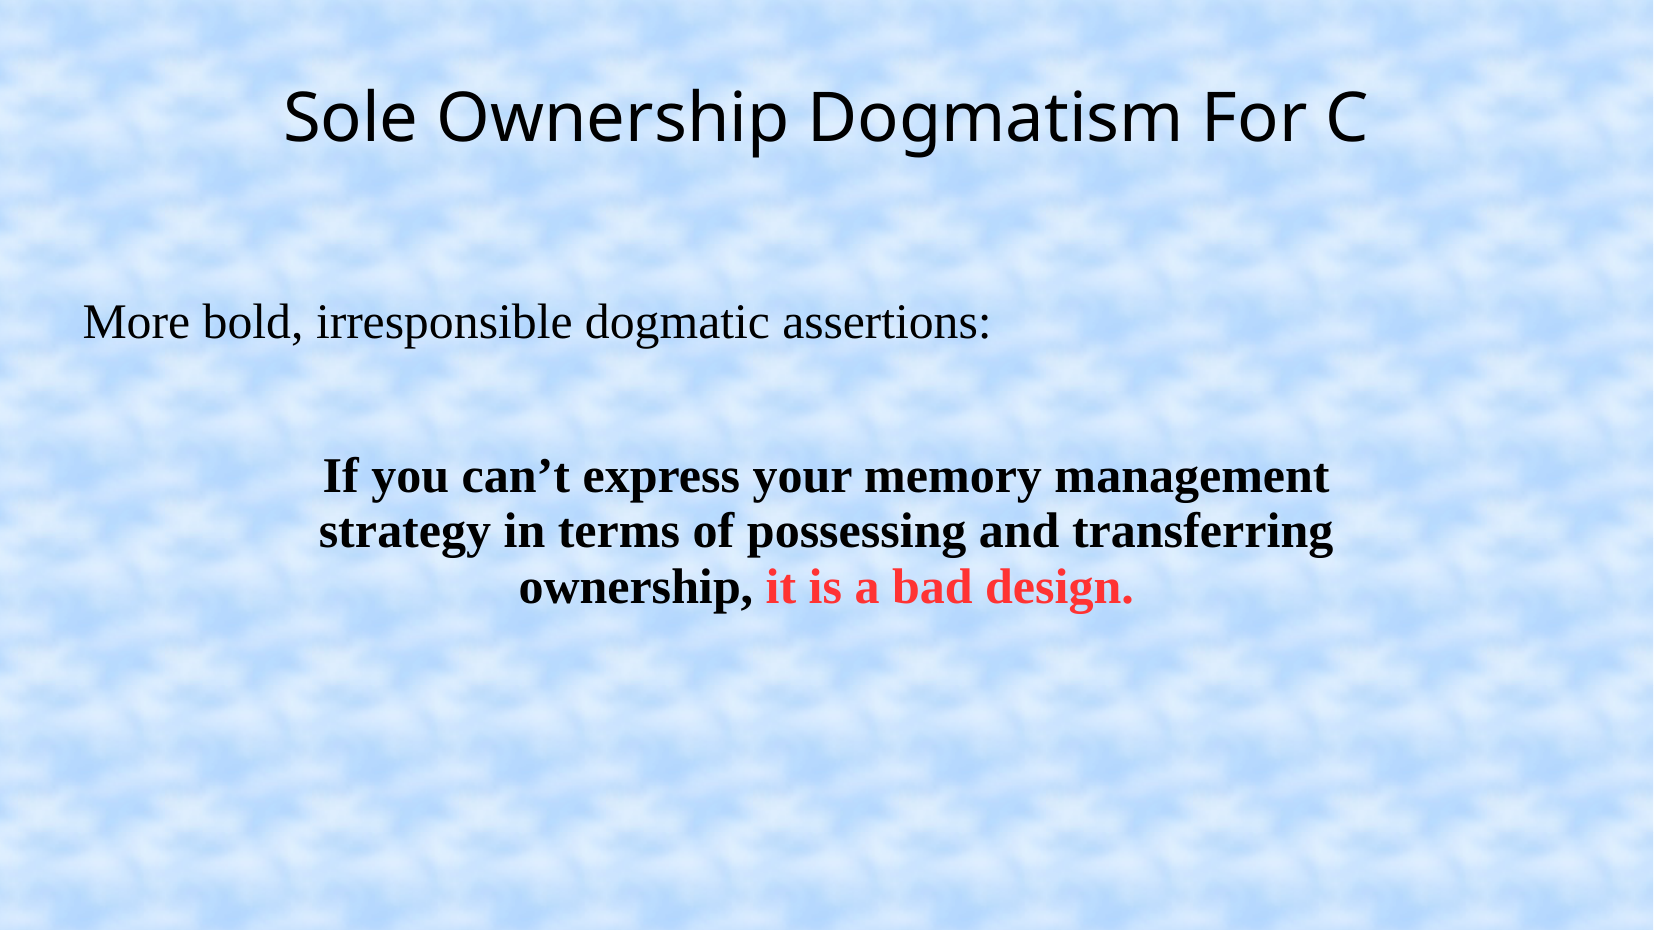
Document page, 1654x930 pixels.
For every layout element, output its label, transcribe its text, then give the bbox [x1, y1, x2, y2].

list More bold, irresponsible dogmatic assertions: If you can’t express your memory management strategy in terms of possessing and transferring ownership, it is a bad design. [82, 217, 1571, 841]
title Sole Ownership Dogmatism For C [82, 36, 1571, 193]
picture [0, 0, 1654, 930]
